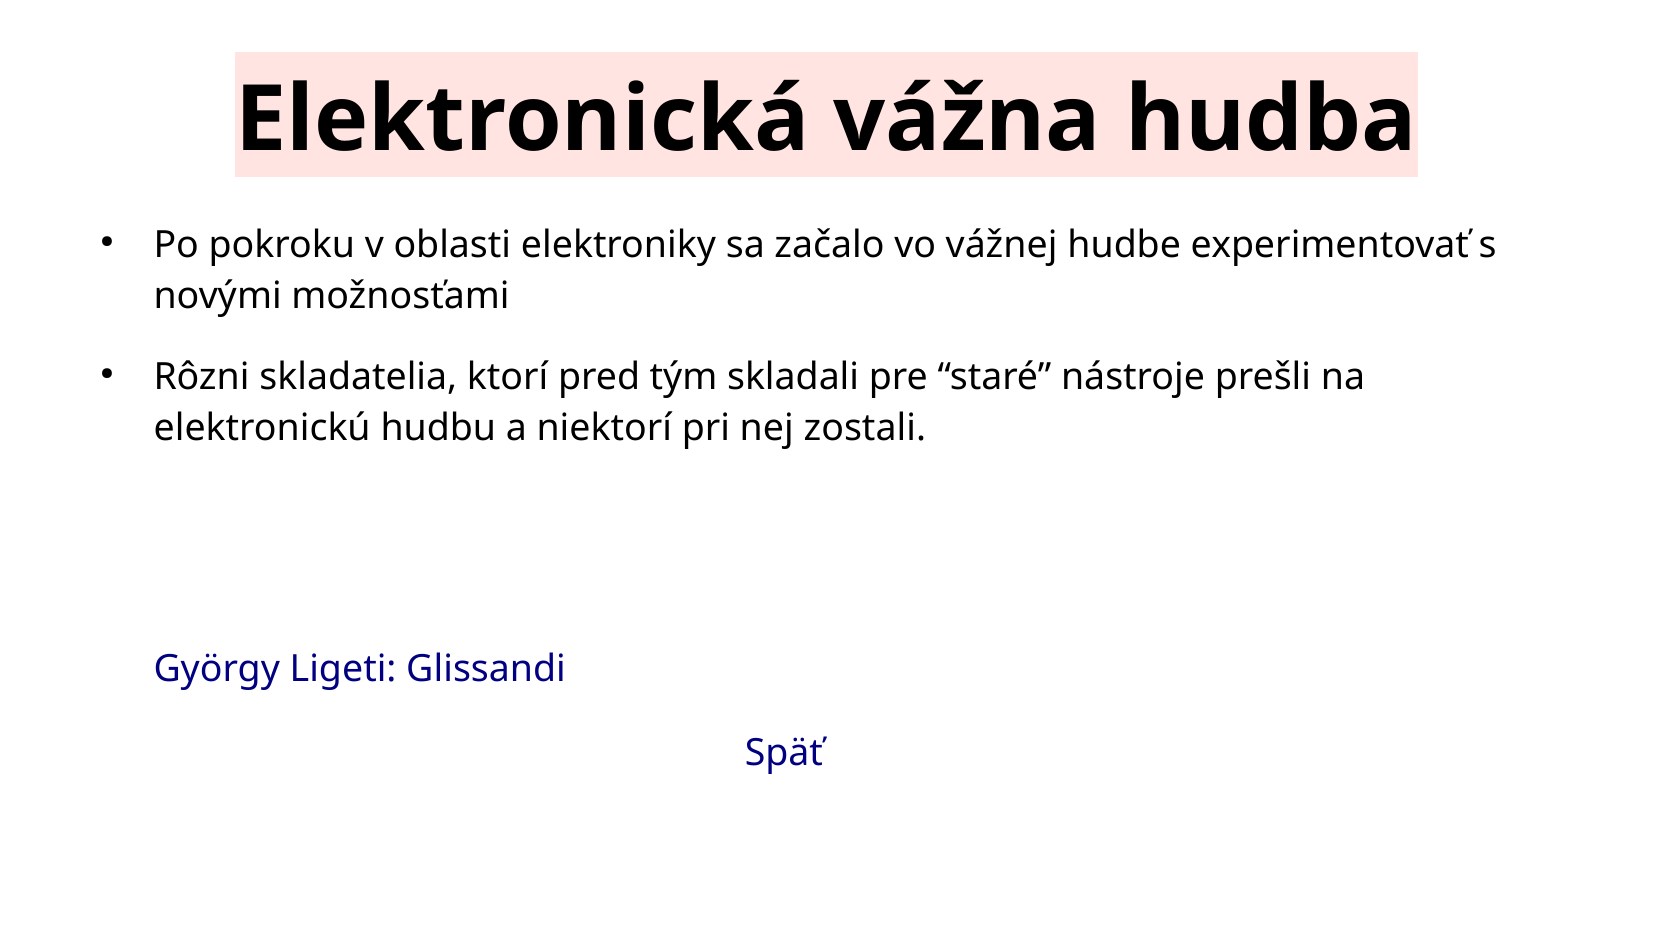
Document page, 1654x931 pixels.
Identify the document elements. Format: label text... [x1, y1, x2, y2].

title Elektronická vážna hudba [82, 37, 1571, 193]
text_box Späť [730, 718, 931, 897]
list Po pokroku v oblasti elektroniky sa začalo vo vážnej hudbe experimentovať s novými možnosťami Rôzni skladatelia, ktorí pred tým skladali pre “staré” nástroje prešli na elektronickú hudbu a niektorí pri nej zostali. György Ligeti: Glissandi [82, 217, 1571, 758]
